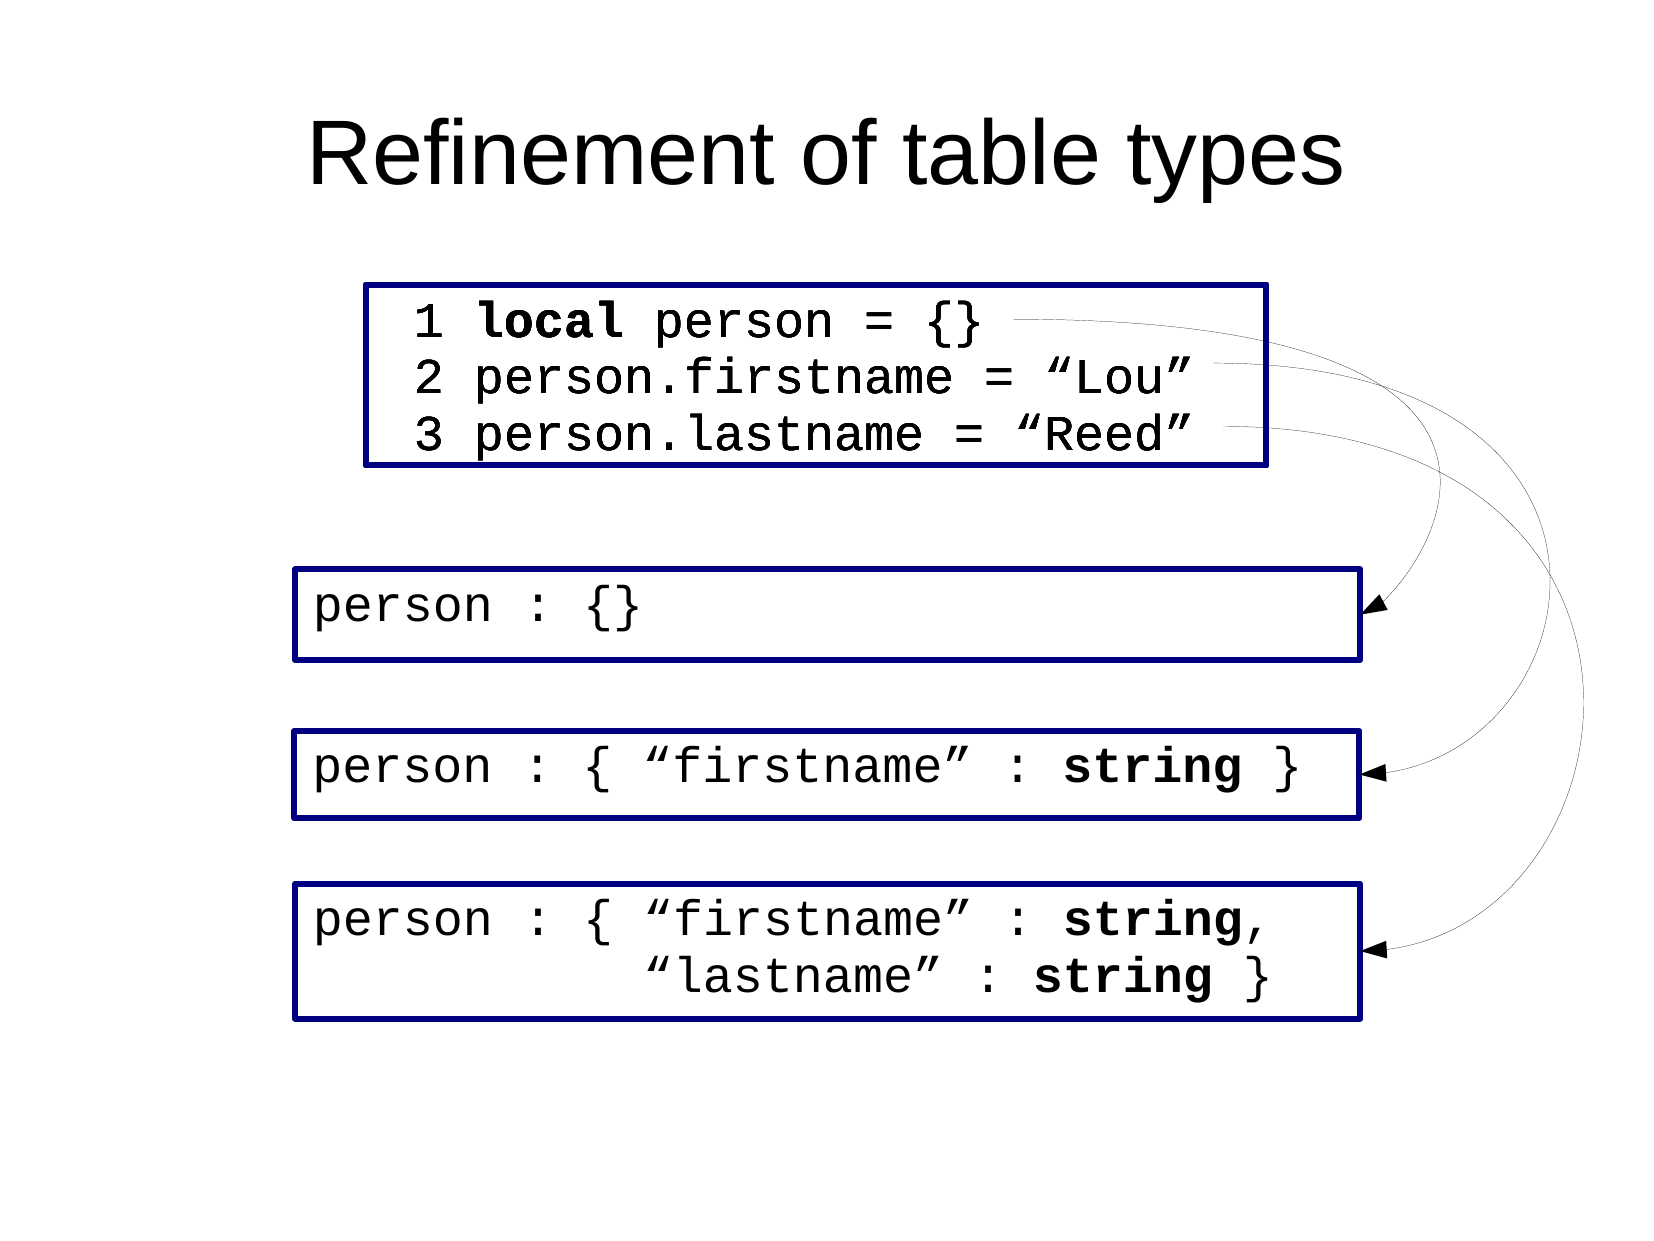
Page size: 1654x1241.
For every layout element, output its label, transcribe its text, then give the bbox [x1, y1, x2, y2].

text_box person : {} [295, 569, 1361, 661]
text_box person : { “firstname” : string } [294, 730, 1360, 819]
text_box 1 local person = {} 2 person.firstname = “Lou” 3 person.lastname = “Reed” [366, 285, 1267, 466]
text_box person : { “firstname” : string, “lastname” : string } [295, 883, 1361, 1019]
title Refinement of table types [82, 49, 1571, 257]
